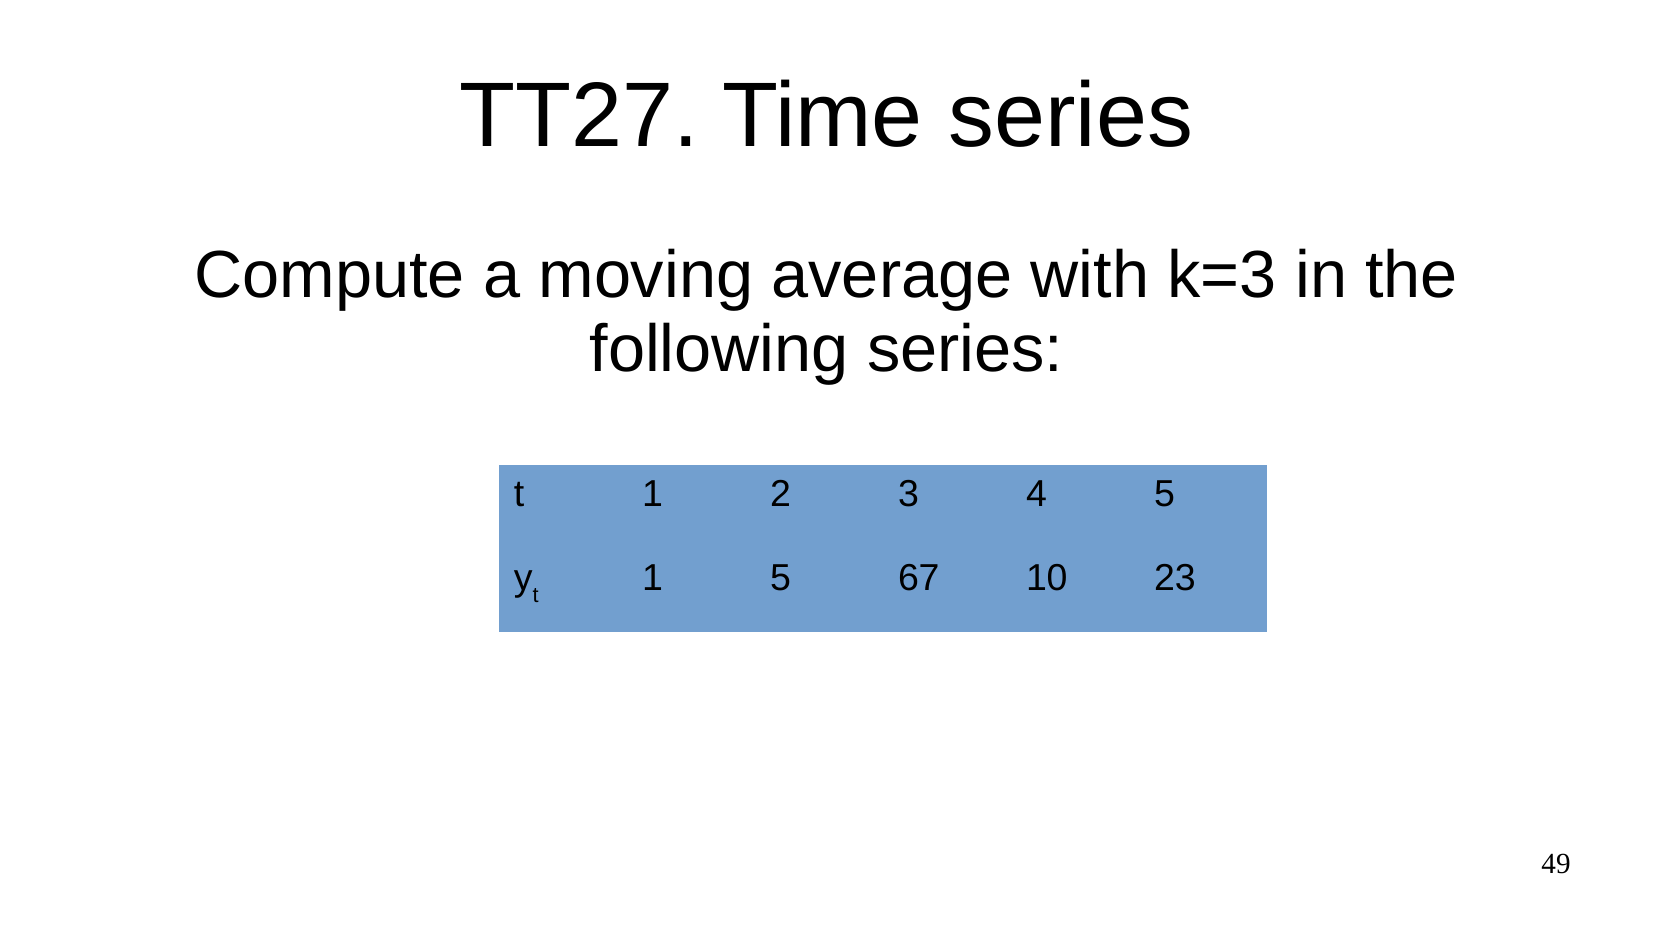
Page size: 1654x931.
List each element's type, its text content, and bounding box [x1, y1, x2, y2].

title TT27. Time series [82, 37, 1571, 193]
table_header 4 [1011, 465, 1139, 549]
table_cell 23 [1139, 549, 1267, 632]
table_cell 10 [1011, 549, 1139, 632]
table_header t [499, 465, 627, 549]
table_cell 5 [755, 549, 883, 632]
table_cell yt [499, 549, 627, 632]
table_cell 1 [627, 549, 755, 632]
table_header 1 [627, 465, 755, 549]
subtitle Compute a moving average with k=3 in the following series: [82, 217, 1571, 406]
table_header 2 [755, 465, 883, 549]
table_header 3 [883, 465, 1011, 549]
table_cell 67 [883, 549, 1011, 632]
table_header 5 [1139, 465, 1267, 549]
